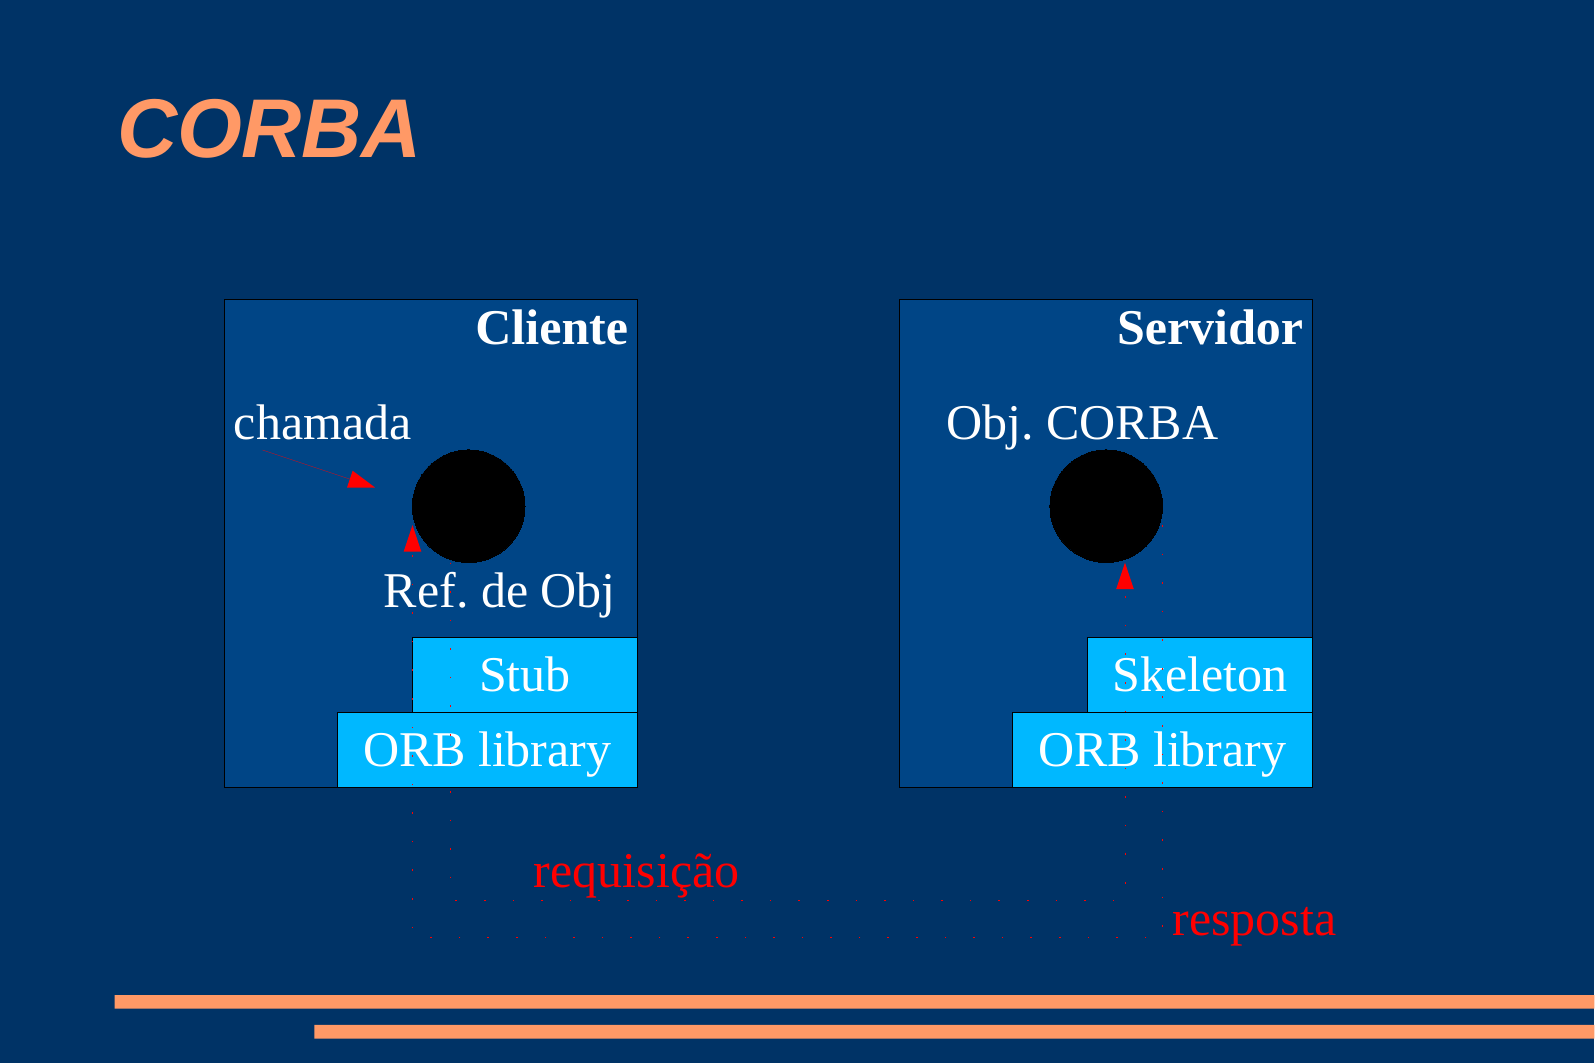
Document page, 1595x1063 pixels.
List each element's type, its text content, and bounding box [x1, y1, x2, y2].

text_box Ref. de Obj [375, 562, 625, 618]
text_box chamada [225, 394, 421, 451]
text_box Servidor [1108, 300, 1313, 356]
text_box Cliente [466, 300, 638, 356]
text_box Skeleton [1087, 637, 1313, 712]
text_box ORB library [1012, 712, 1313, 788]
text_box Stub [412, 637, 638, 712]
text_box ORB library [337, 712, 638, 788]
text_box Obj. CORBA [937, 394, 1228, 451]
text_box requisição [525, 842, 750, 898]
text_box resposta [1163, 891, 1346, 947]
text_box [899, 299, 1313, 788]
title CORBA [117, 39, 1479, 218]
text_box [224, 299, 638, 788]
